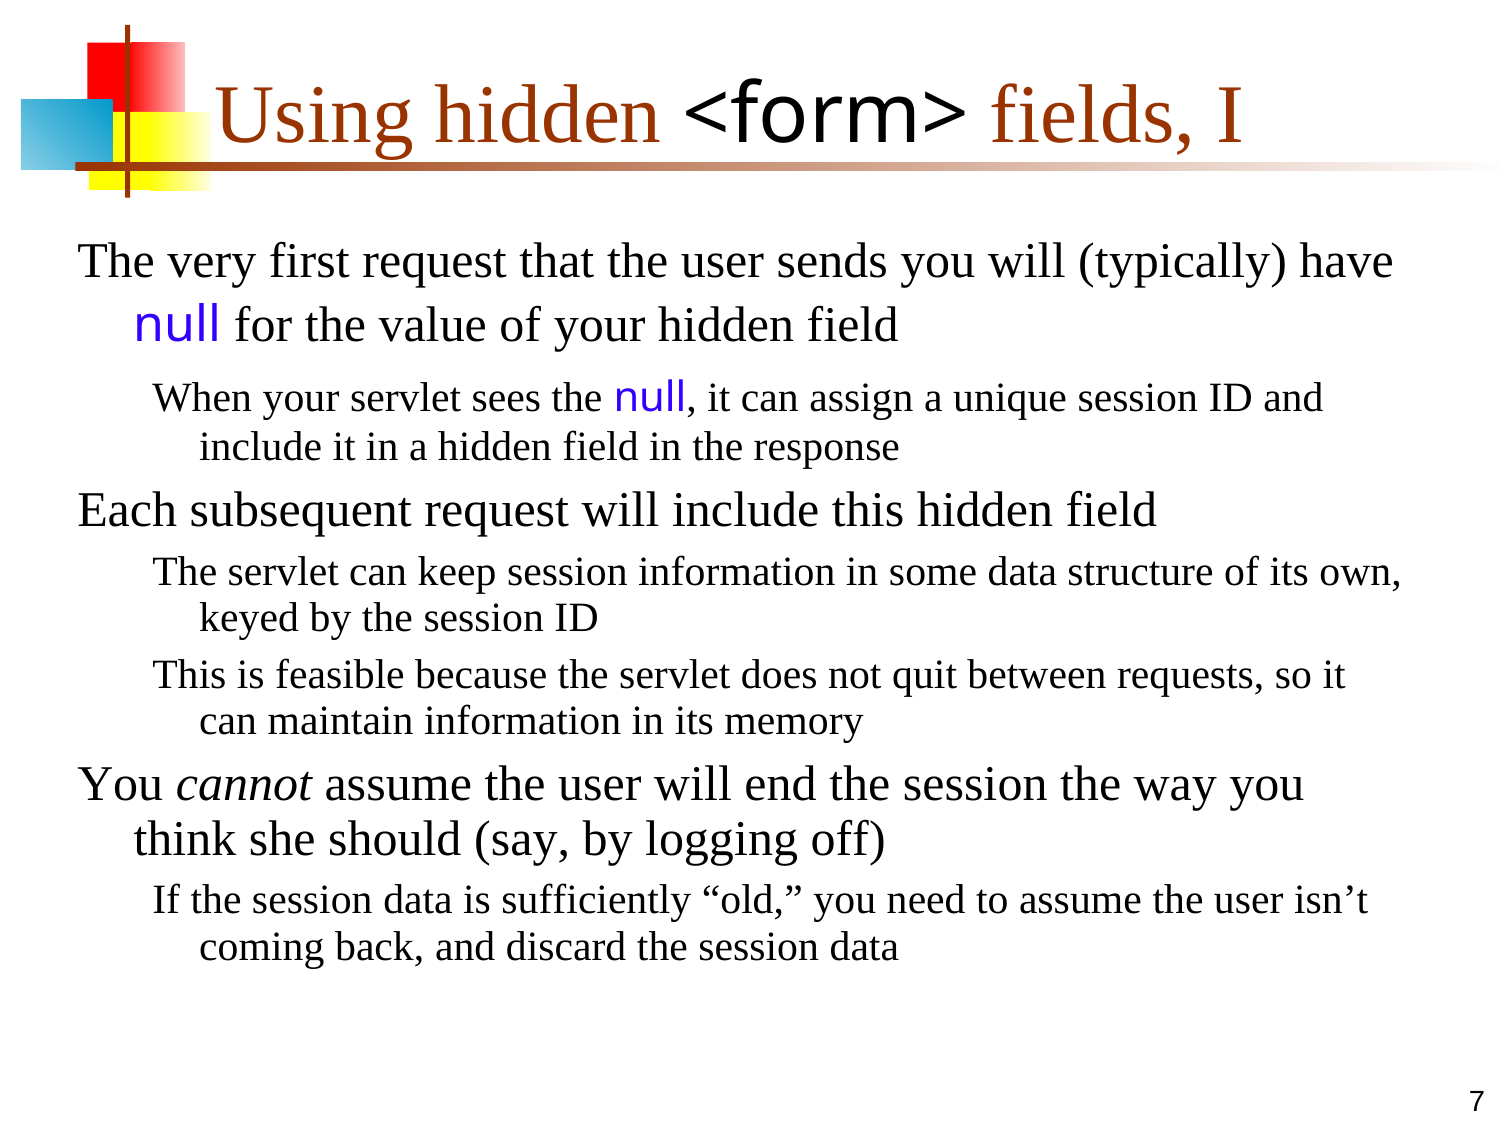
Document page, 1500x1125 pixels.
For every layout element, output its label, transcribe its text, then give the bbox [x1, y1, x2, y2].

title Using hidden <form> fields, I [199, 37, 1479, 175]
list The very first request that the user sends you will (typically) have null for the value of your hidden field When your servlet sees the null, it can assign a unique session ID and include it in a hidden field in the response Each subsequent request will include this hidden field The servlet can keep session information in some data structure of its own, keyed by the session ID This is feasible because the servlet does not quit between requests, so it can maintain information in its memory You cannot assume the user will end the session the way you think she should (say, by logging off) If the session data is sufficiently “old,” you need to assume the user isn’t coming back, and discard the session data [62, 224, 1426, 1008]
